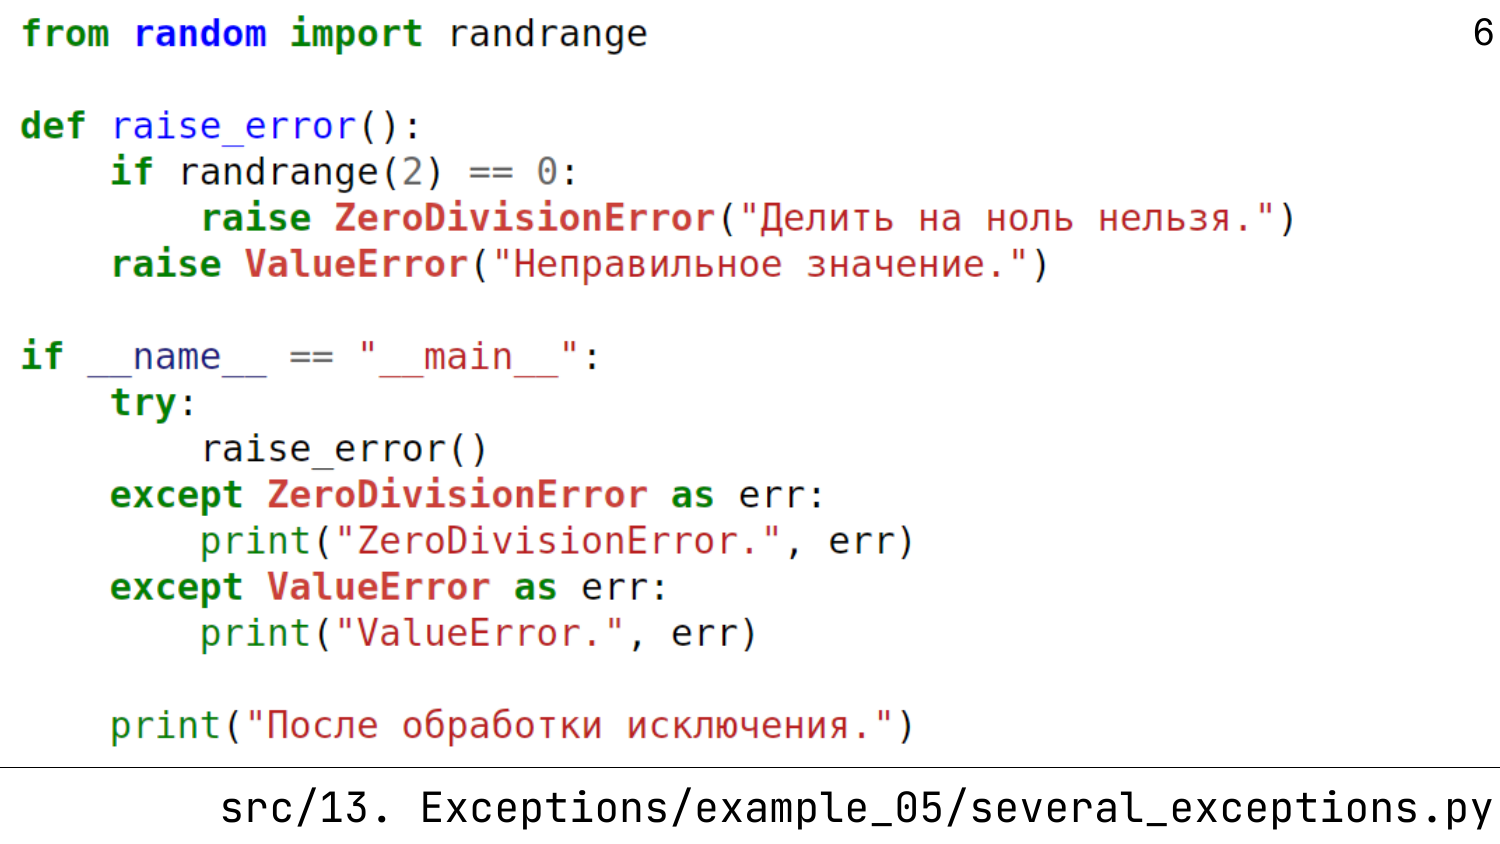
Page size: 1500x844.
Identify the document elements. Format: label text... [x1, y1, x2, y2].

title src/13. Exceptions/example_05/several_exceptions.py [6, 773, 1495, 843]
picture [5, 3, 1306, 755]
